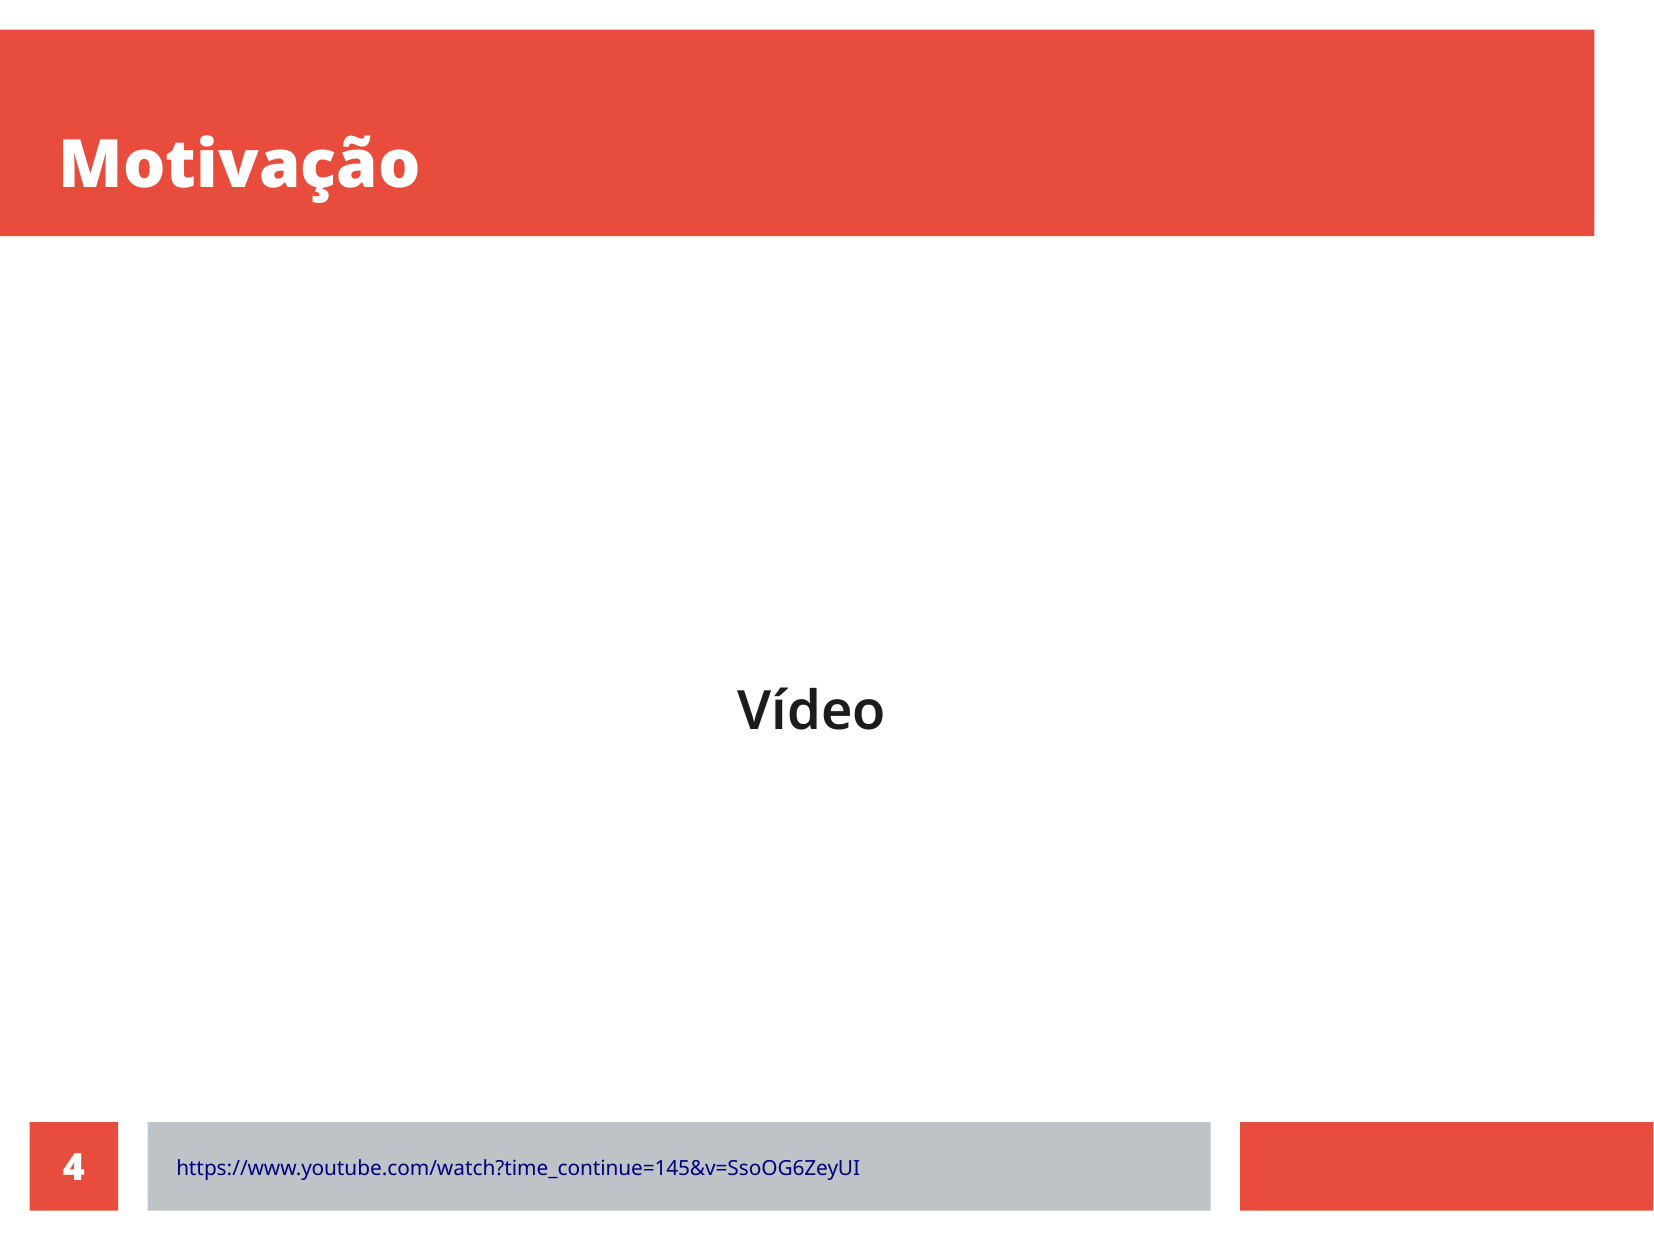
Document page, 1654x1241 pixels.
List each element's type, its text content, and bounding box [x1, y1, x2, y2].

text_box https://www.youtube.com/watch?time_continue=145&v=SsoOG6ZeyUI [161, 1145, 934, 1185]
title Motivação [59, 59, 1595, 207]
list Vídeo [59, 324, 1565, 1093]
